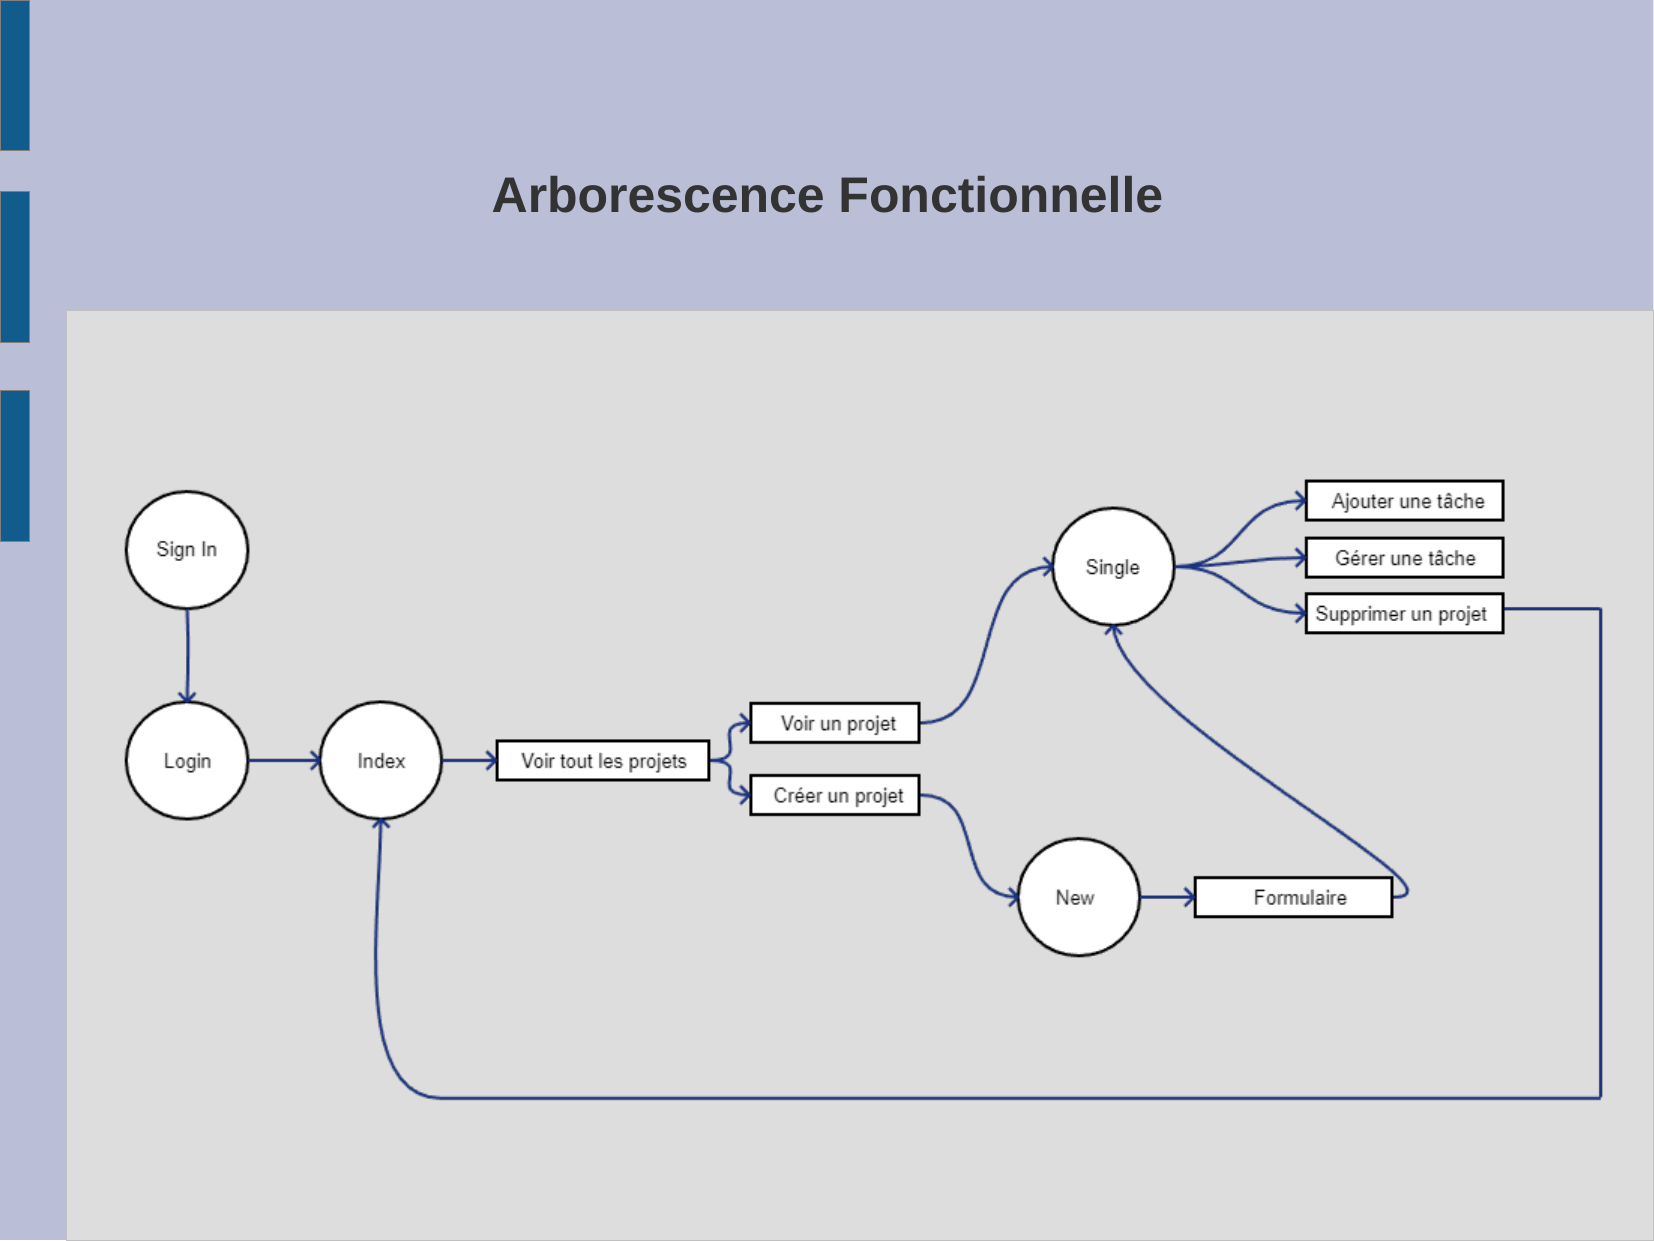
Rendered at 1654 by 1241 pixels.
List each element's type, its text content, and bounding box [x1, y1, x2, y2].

picture [59, 283, 1654, 1241]
title Arborescence Fonctionnelle [121, 91, 1534, 283]
